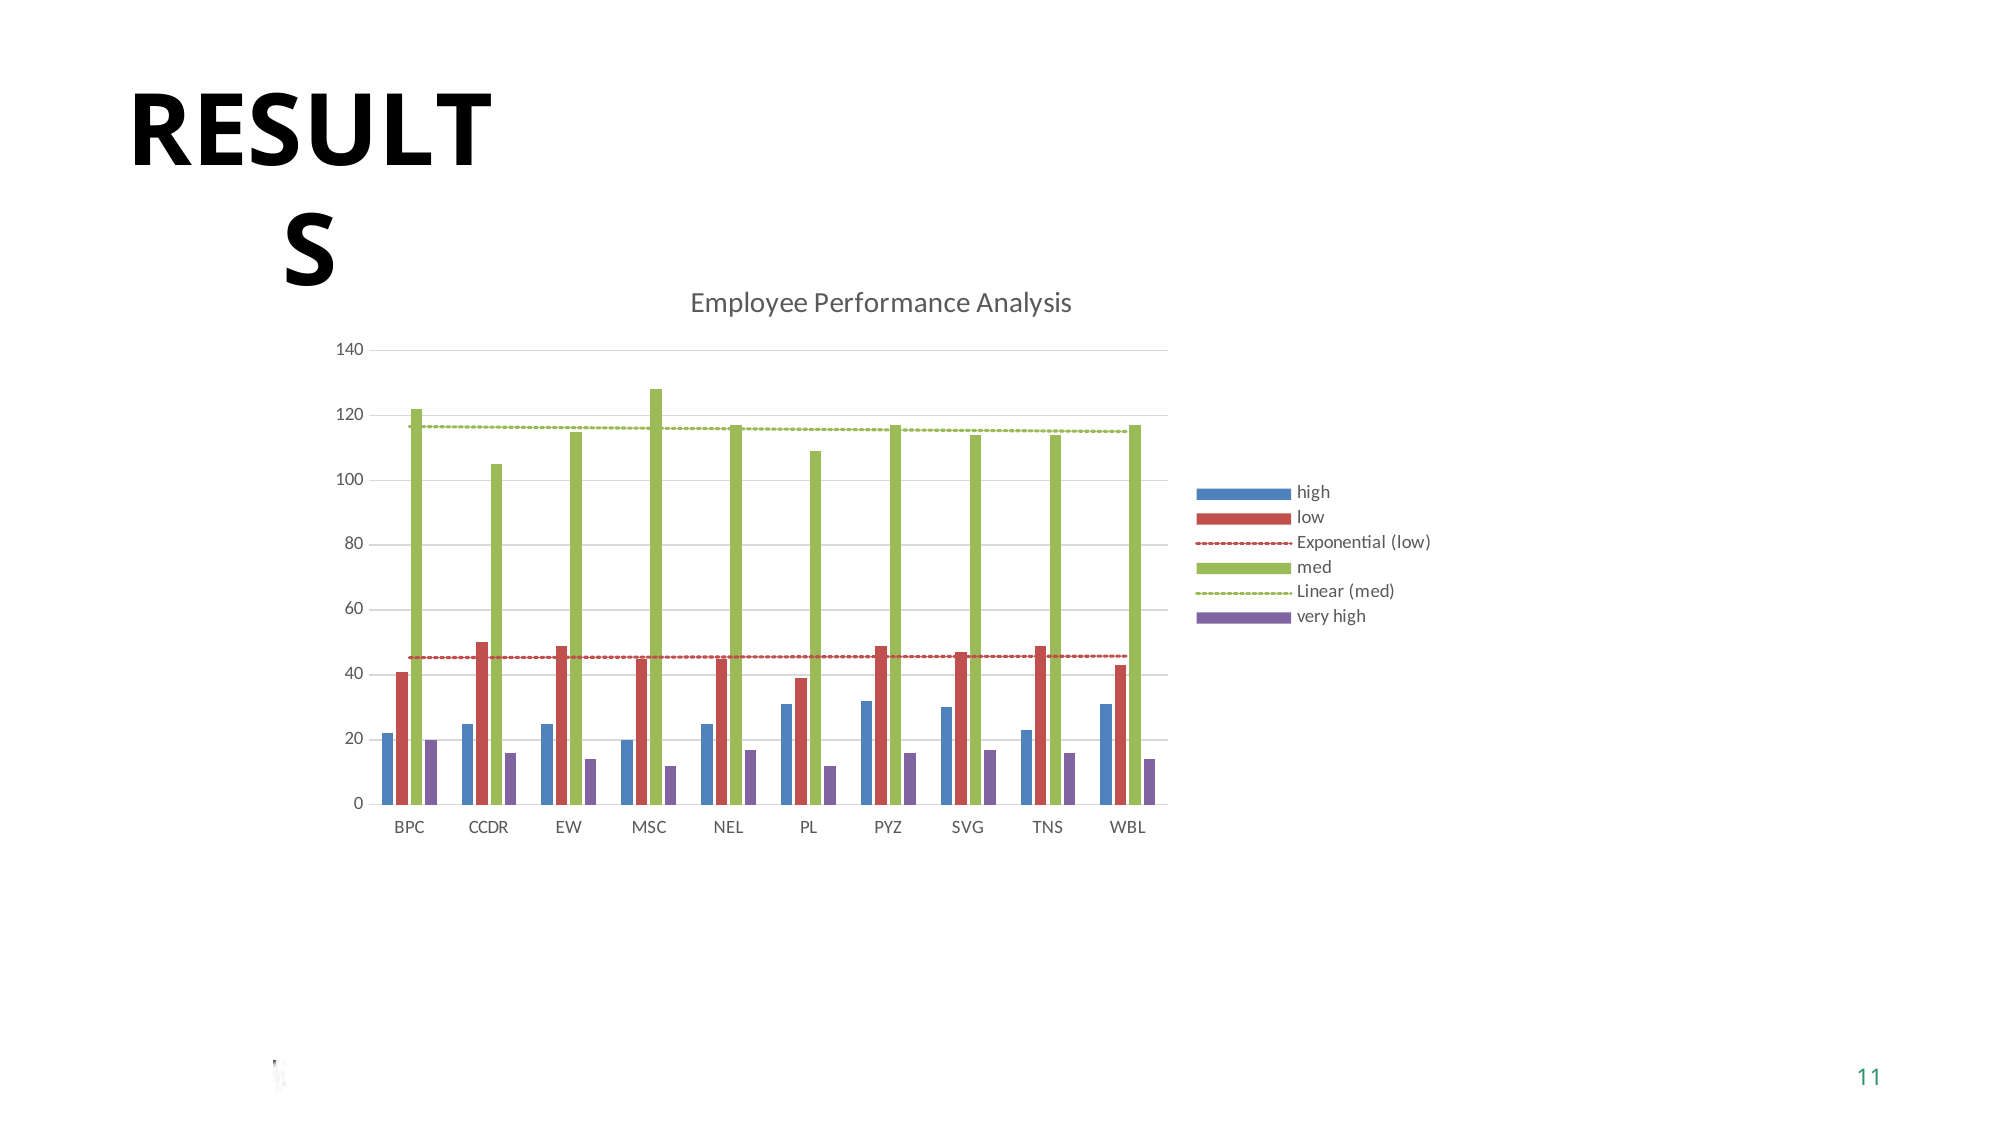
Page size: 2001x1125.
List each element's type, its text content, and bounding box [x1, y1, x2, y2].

chart [312, 262, 1451, 850]
text_box 11 [1849, 1061, 1888, 1094]
picture [273, 1060, 286, 1091]
title RESULTS [123, 63, 524, 188]
